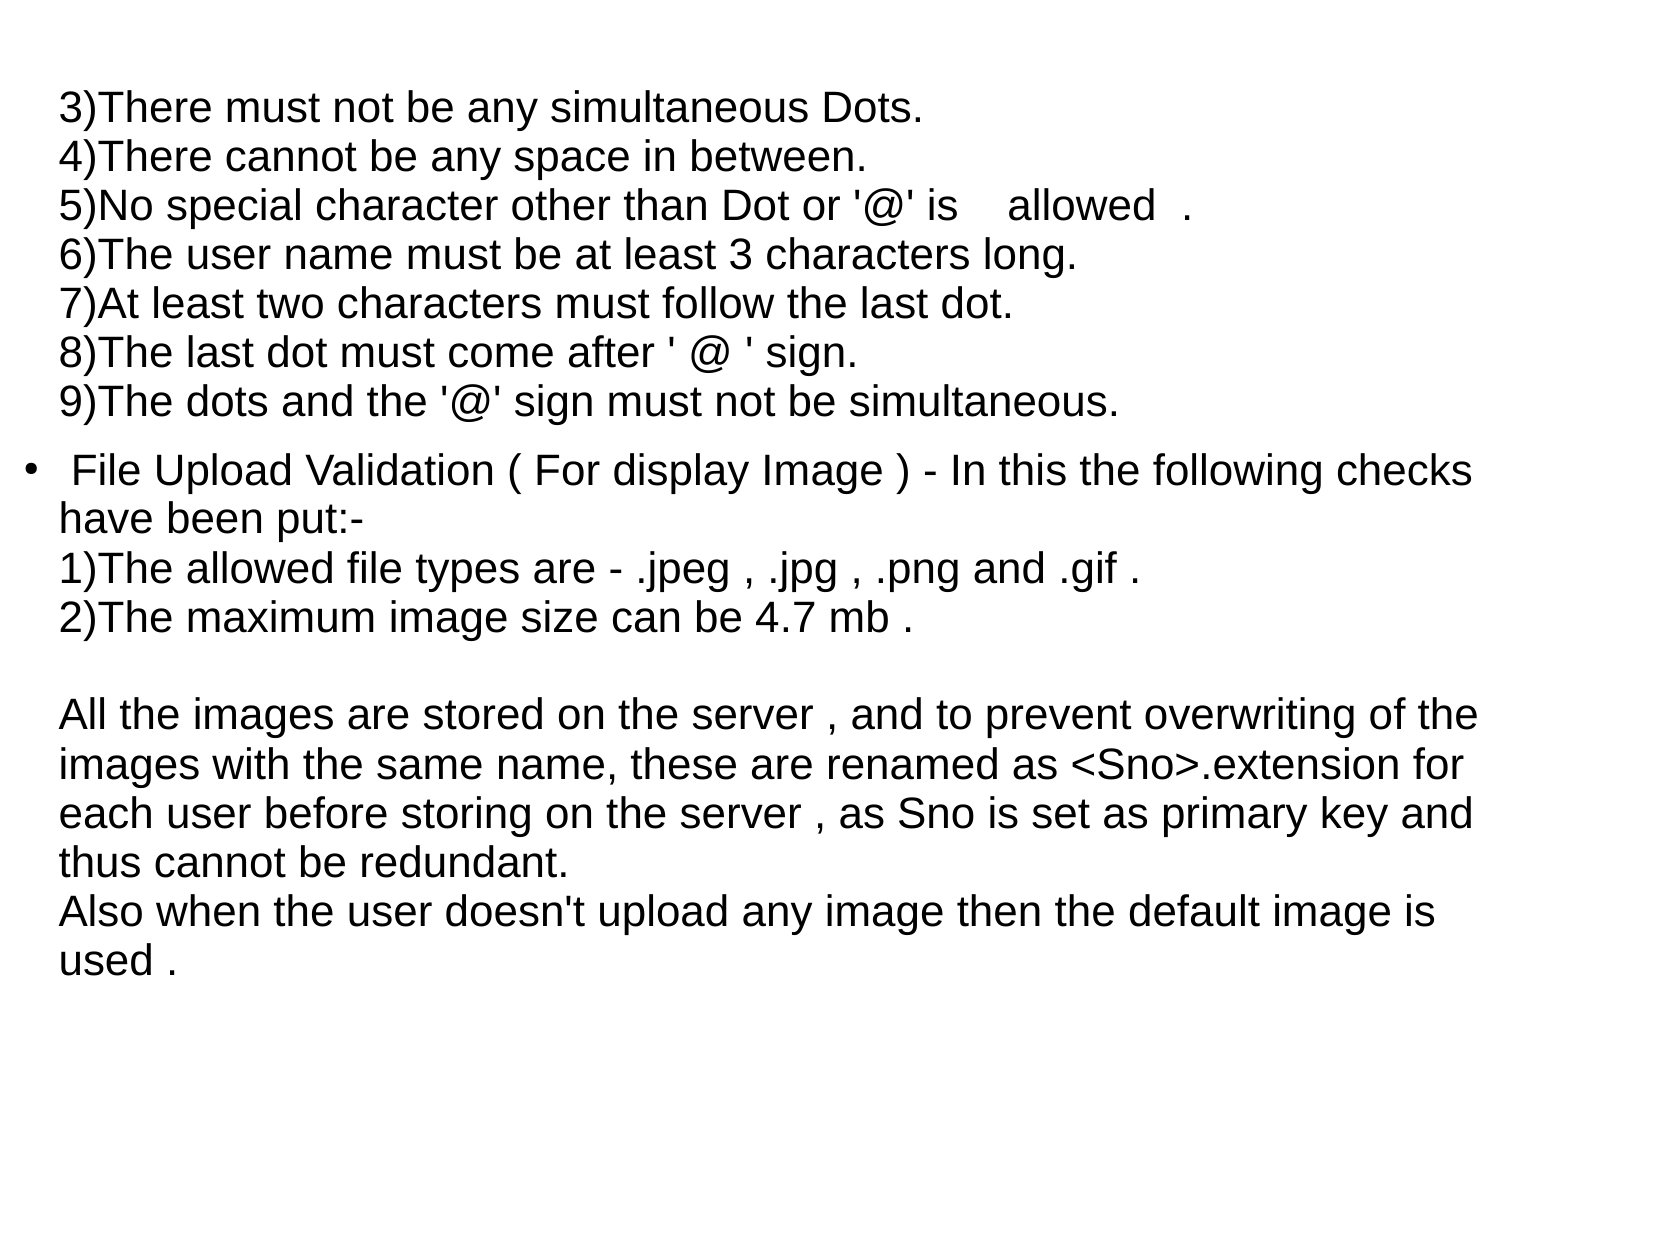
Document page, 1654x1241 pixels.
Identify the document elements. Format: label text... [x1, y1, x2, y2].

list 3)There must not be any simultaneous Dots. 4)There cannot be any space in between. 5)No special character other than Dot or '@' is allowed . 6)The user name must be at least 3 characters long. 7)At least two characters must follow the last dot. 8)The last dot must come after ' @ ' sign. 9)The dots and the '@' sign must not be simultaneous. File Upload Validation ( For display Image ) - In this the following checks have been put:- 1)The allowed file types are - .jpeg , .jpg , .png and .gif . 2)The maximum image size can be 4.7 mb . All the images are stored on the server , and to prevent overwriting of the images with the same name, these are renamed as <Sno>.extension for each user before storing on the server , as Sno is set as primary key and thus cannot be redundant. Also when the user doesn't upload any image then the default image is used . [11, 82, 1560, 998]
